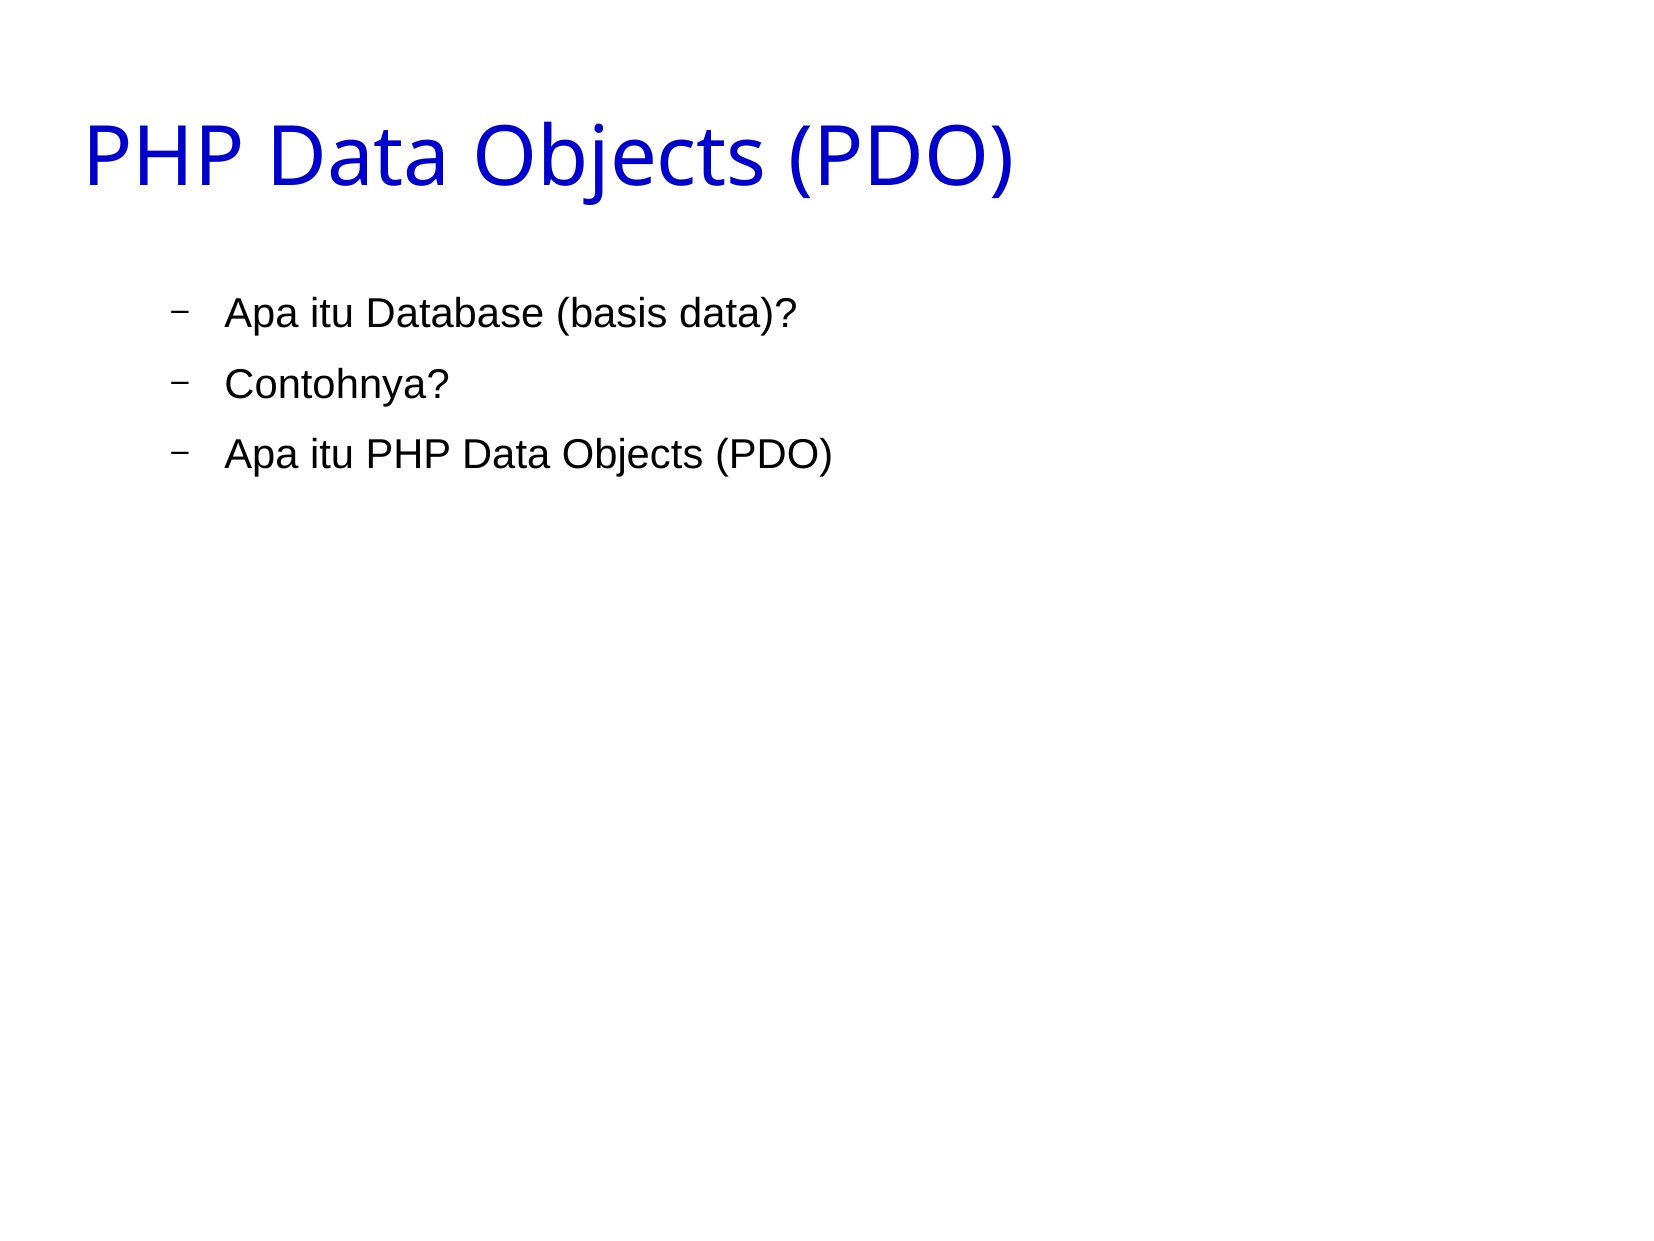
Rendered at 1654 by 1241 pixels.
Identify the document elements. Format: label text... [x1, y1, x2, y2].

list Apa itu Database (basis data)? Contohnya? Apa itu PHP Data Objects (PDO) [82, 290, 1571, 1010]
title PHP Data Objects (PDO) [82, 49, 1571, 257]
